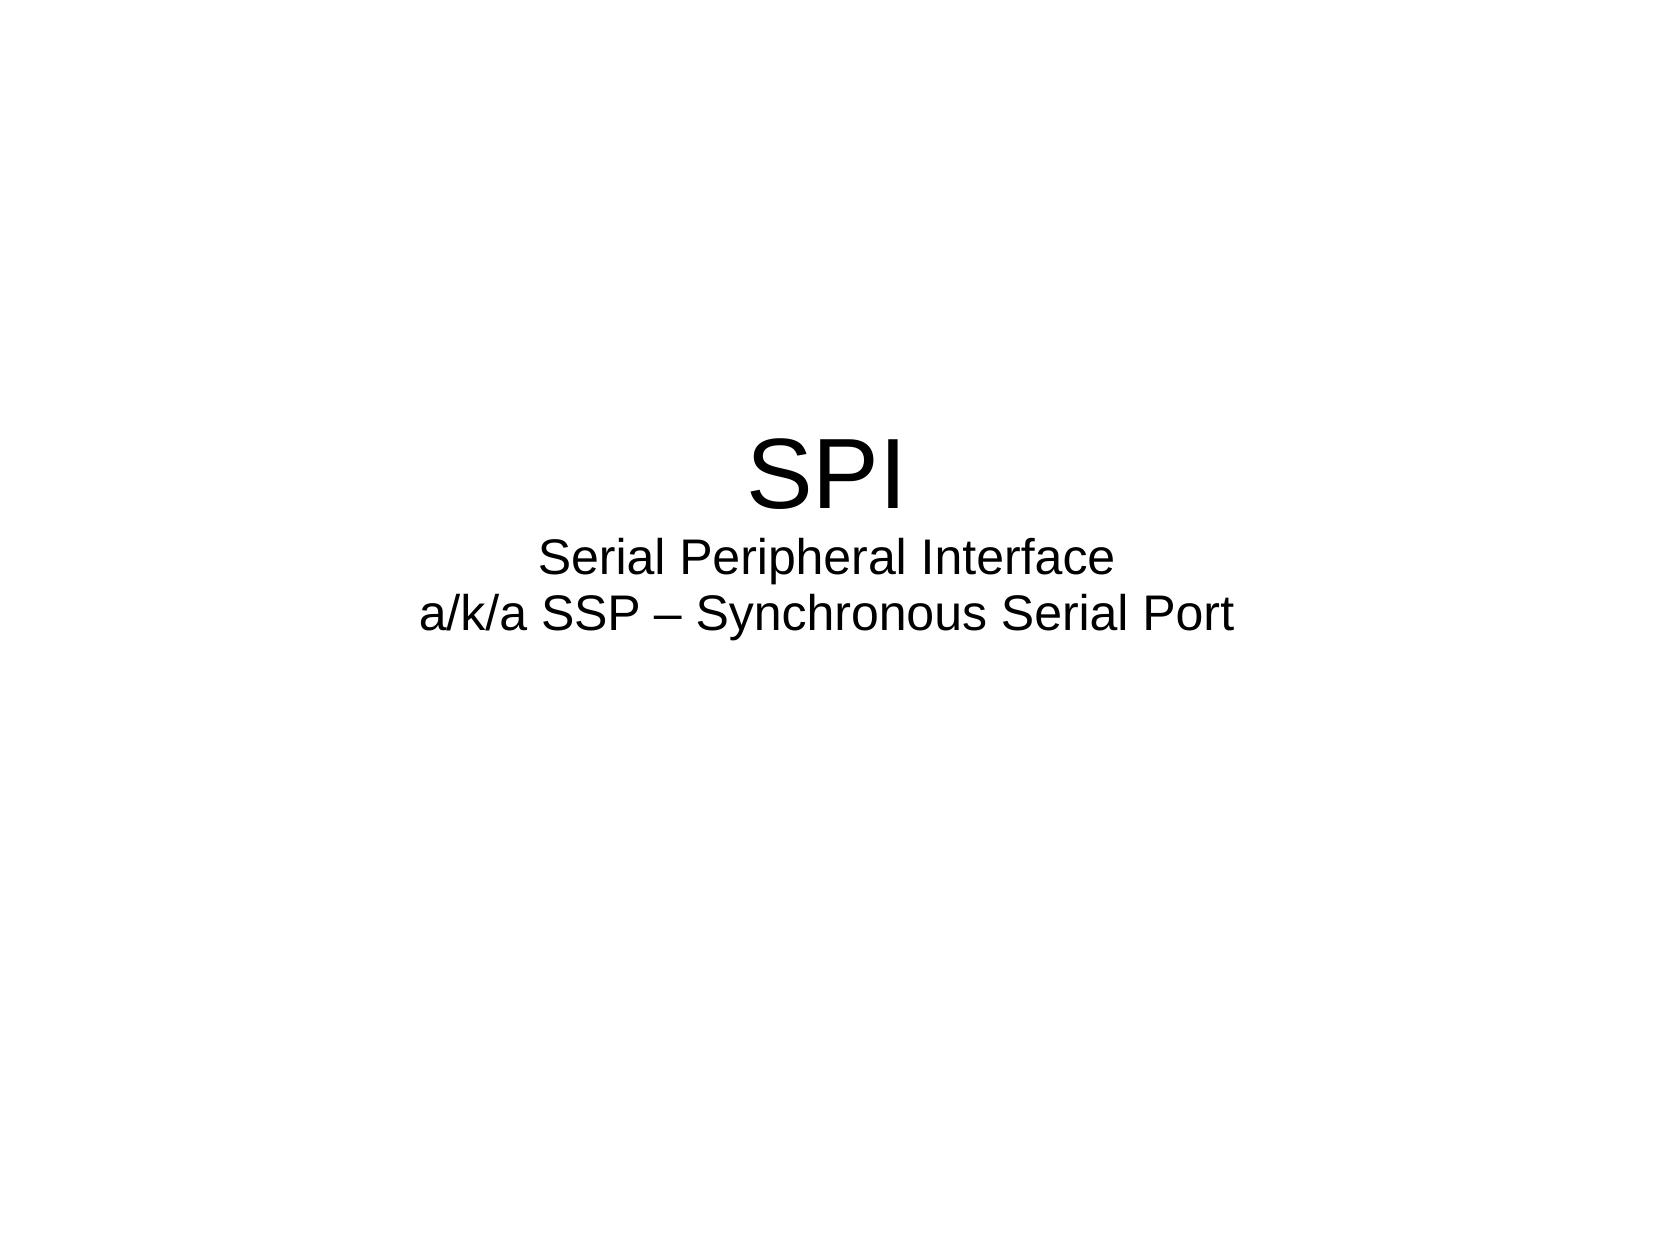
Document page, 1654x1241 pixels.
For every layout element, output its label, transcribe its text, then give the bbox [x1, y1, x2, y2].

subtitle SPI Serial Peripheral Interface a/k/a SSP – Synchronous Serial Port [82, 49, 1571, 1010]
